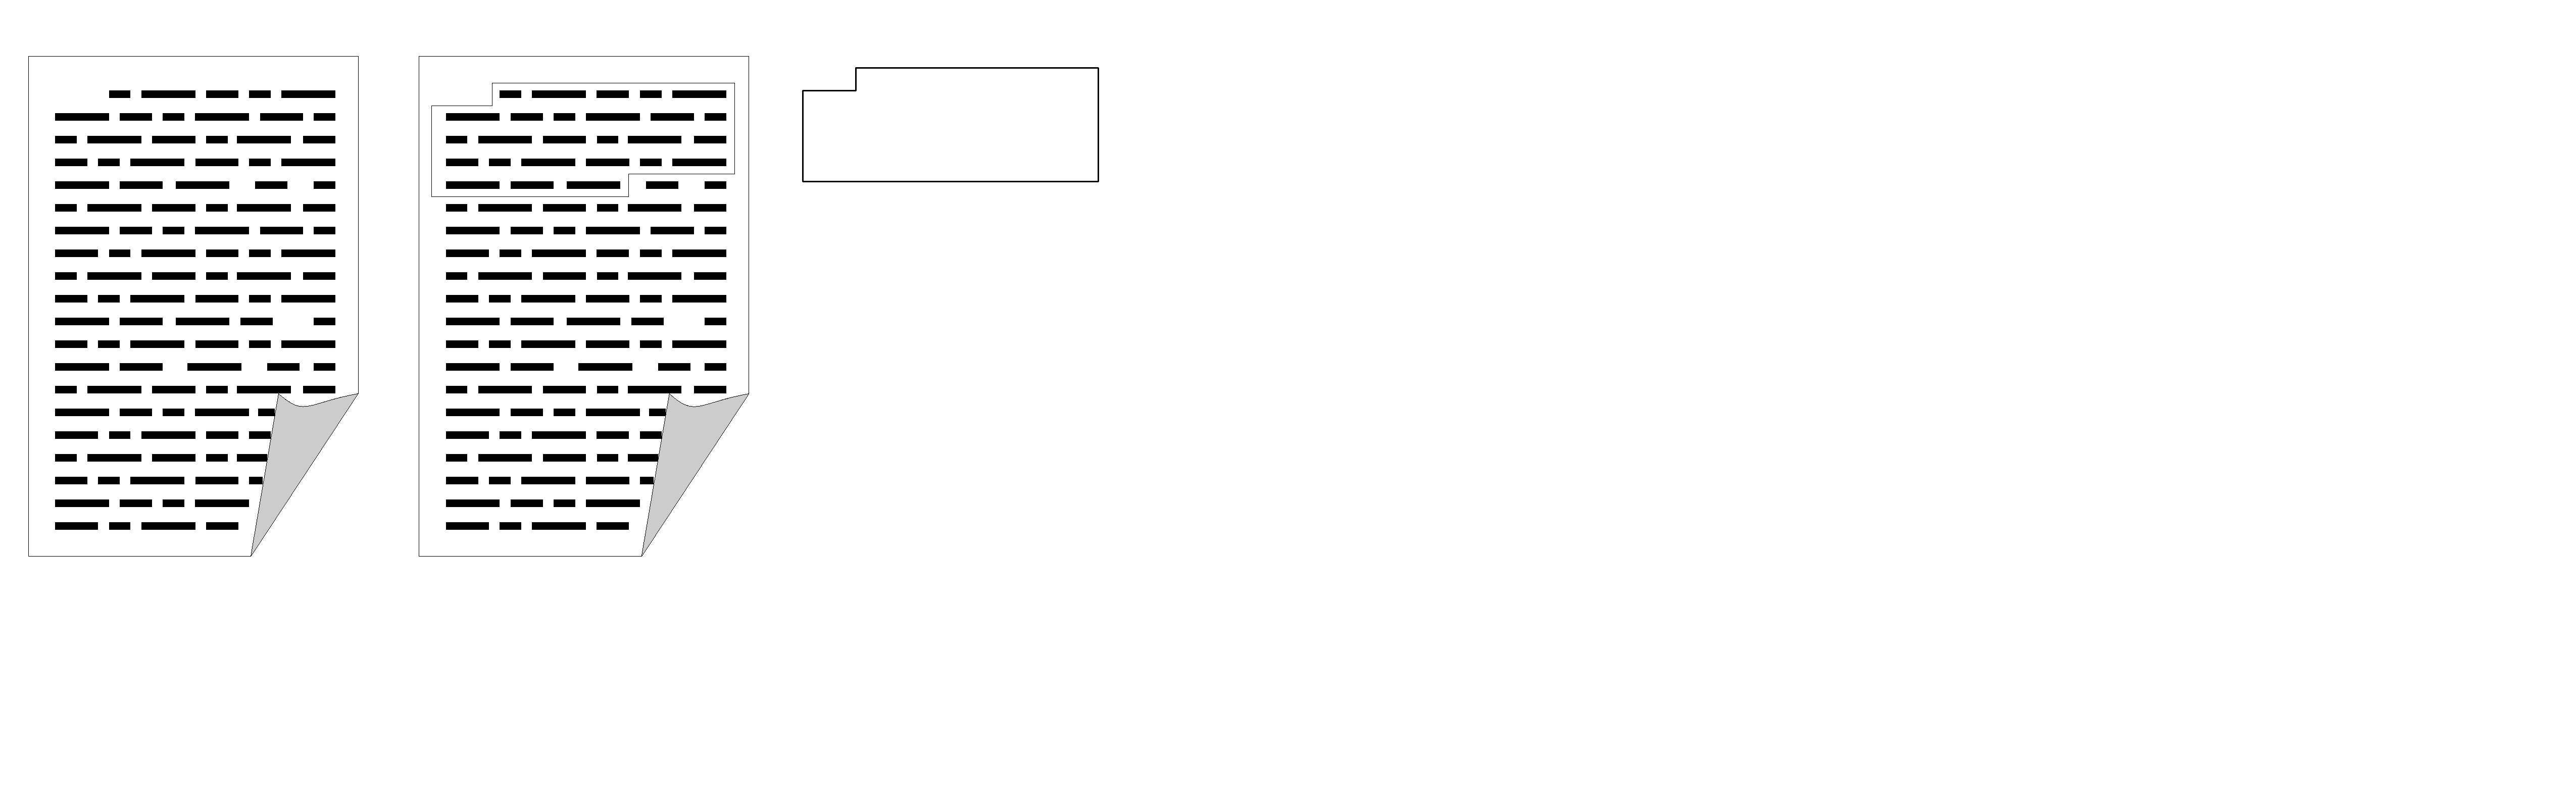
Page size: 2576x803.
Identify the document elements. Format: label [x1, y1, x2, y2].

text_box [28, 56, 359, 557]
text_box [419, 56, 749, 557]
